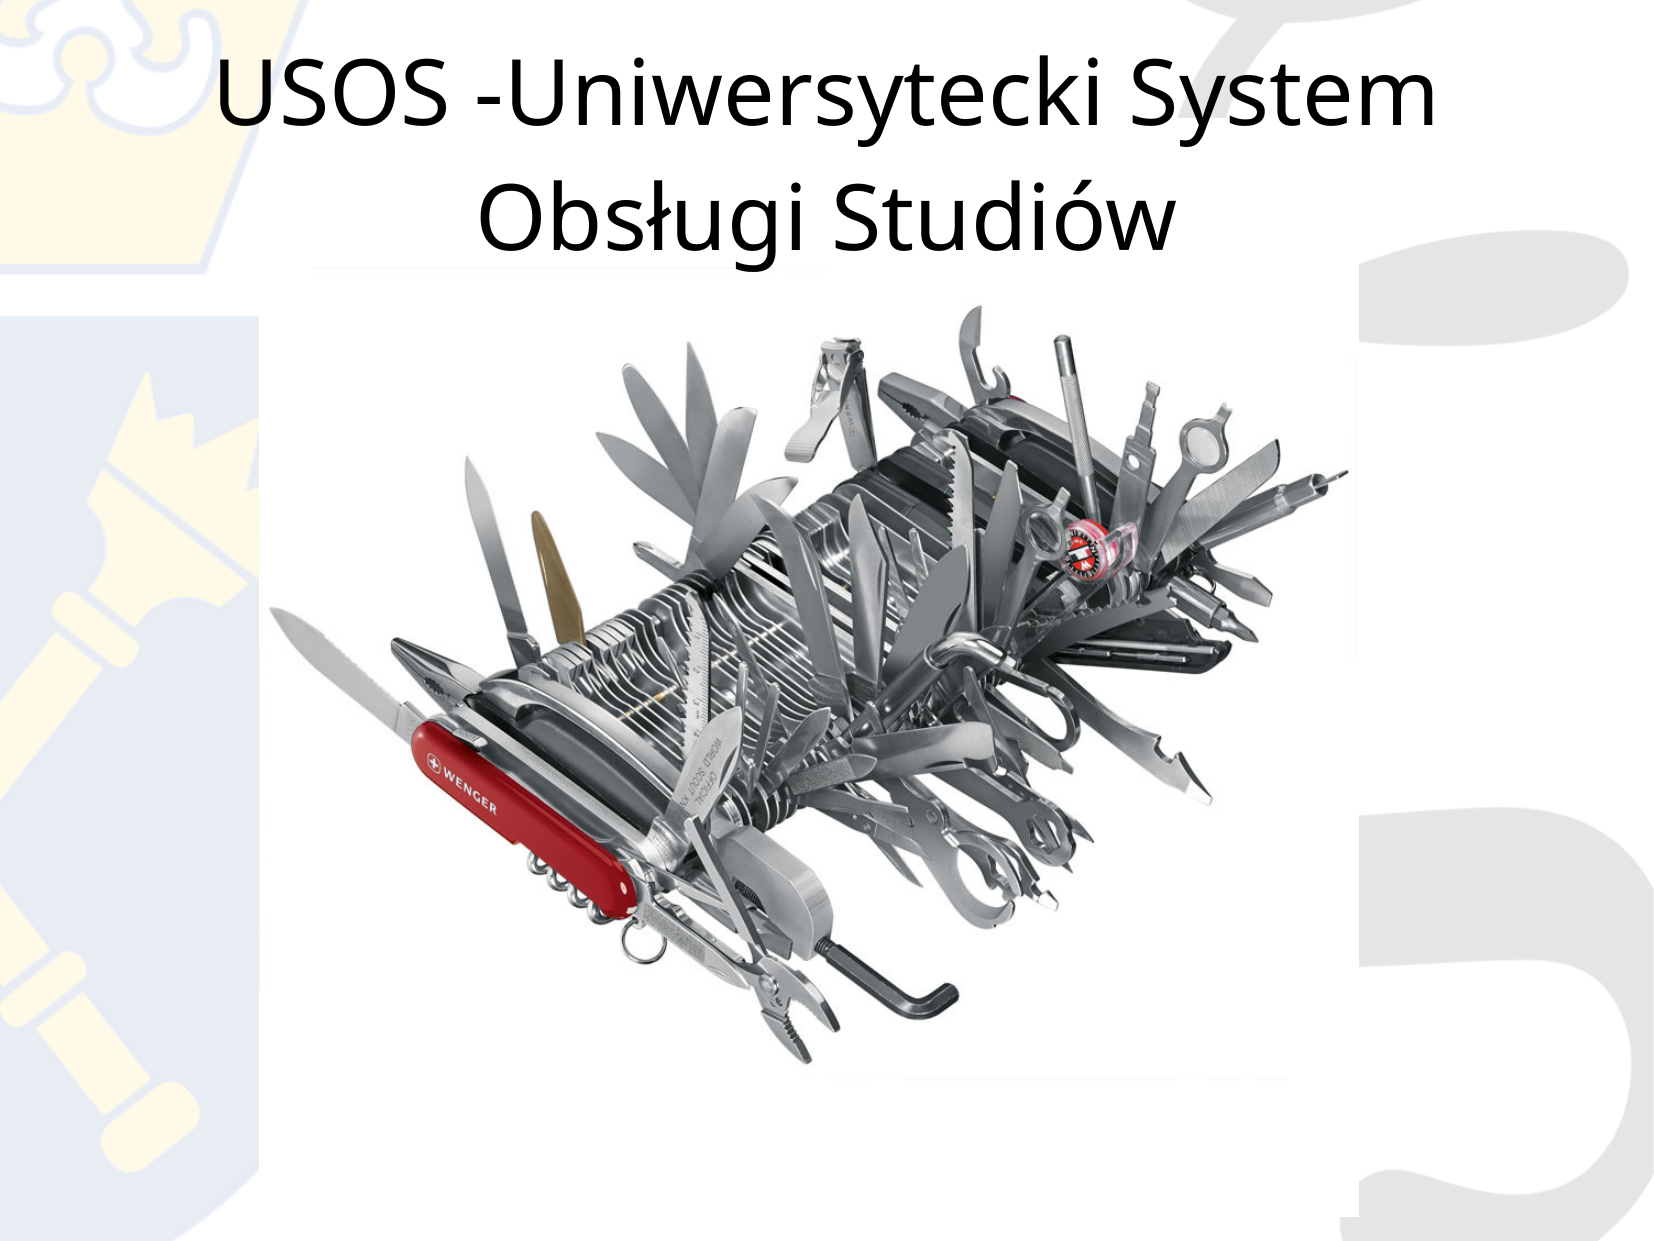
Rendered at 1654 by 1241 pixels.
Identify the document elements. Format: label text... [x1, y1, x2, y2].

picture [0, 0, 1654, 1241]
title USOS -Uniwersytecki System Obsługi Studiów [82, 49, 1571, 257]
